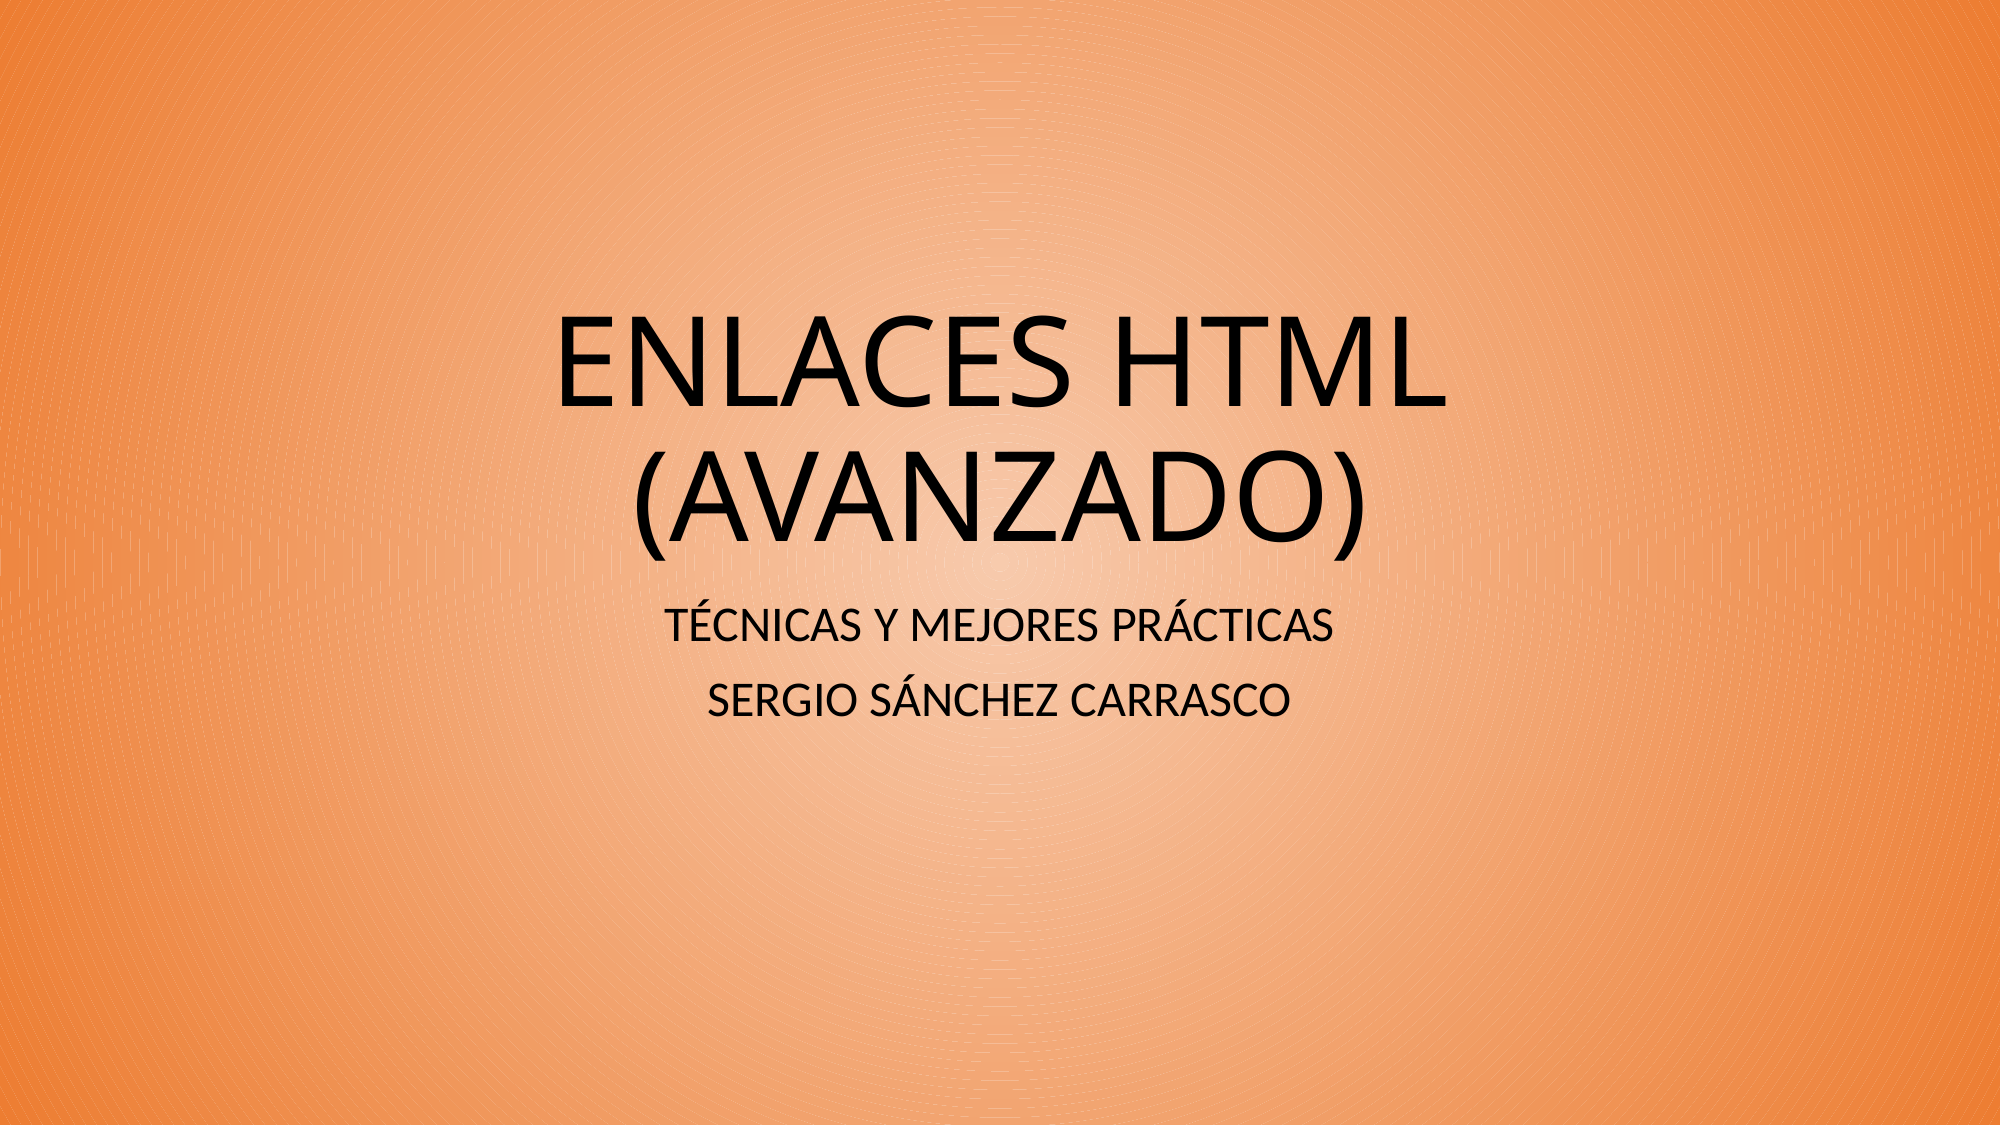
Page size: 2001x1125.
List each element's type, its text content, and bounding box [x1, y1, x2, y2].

title ENLACES HTML (AVANZADO) [249, 184, 1750, 576]
subtitle TÉCNICAS Y MEJORES PRÁCTICAS SERGIO SÁNCHEZ CARRASCO [249, 590, 1750, 863]
